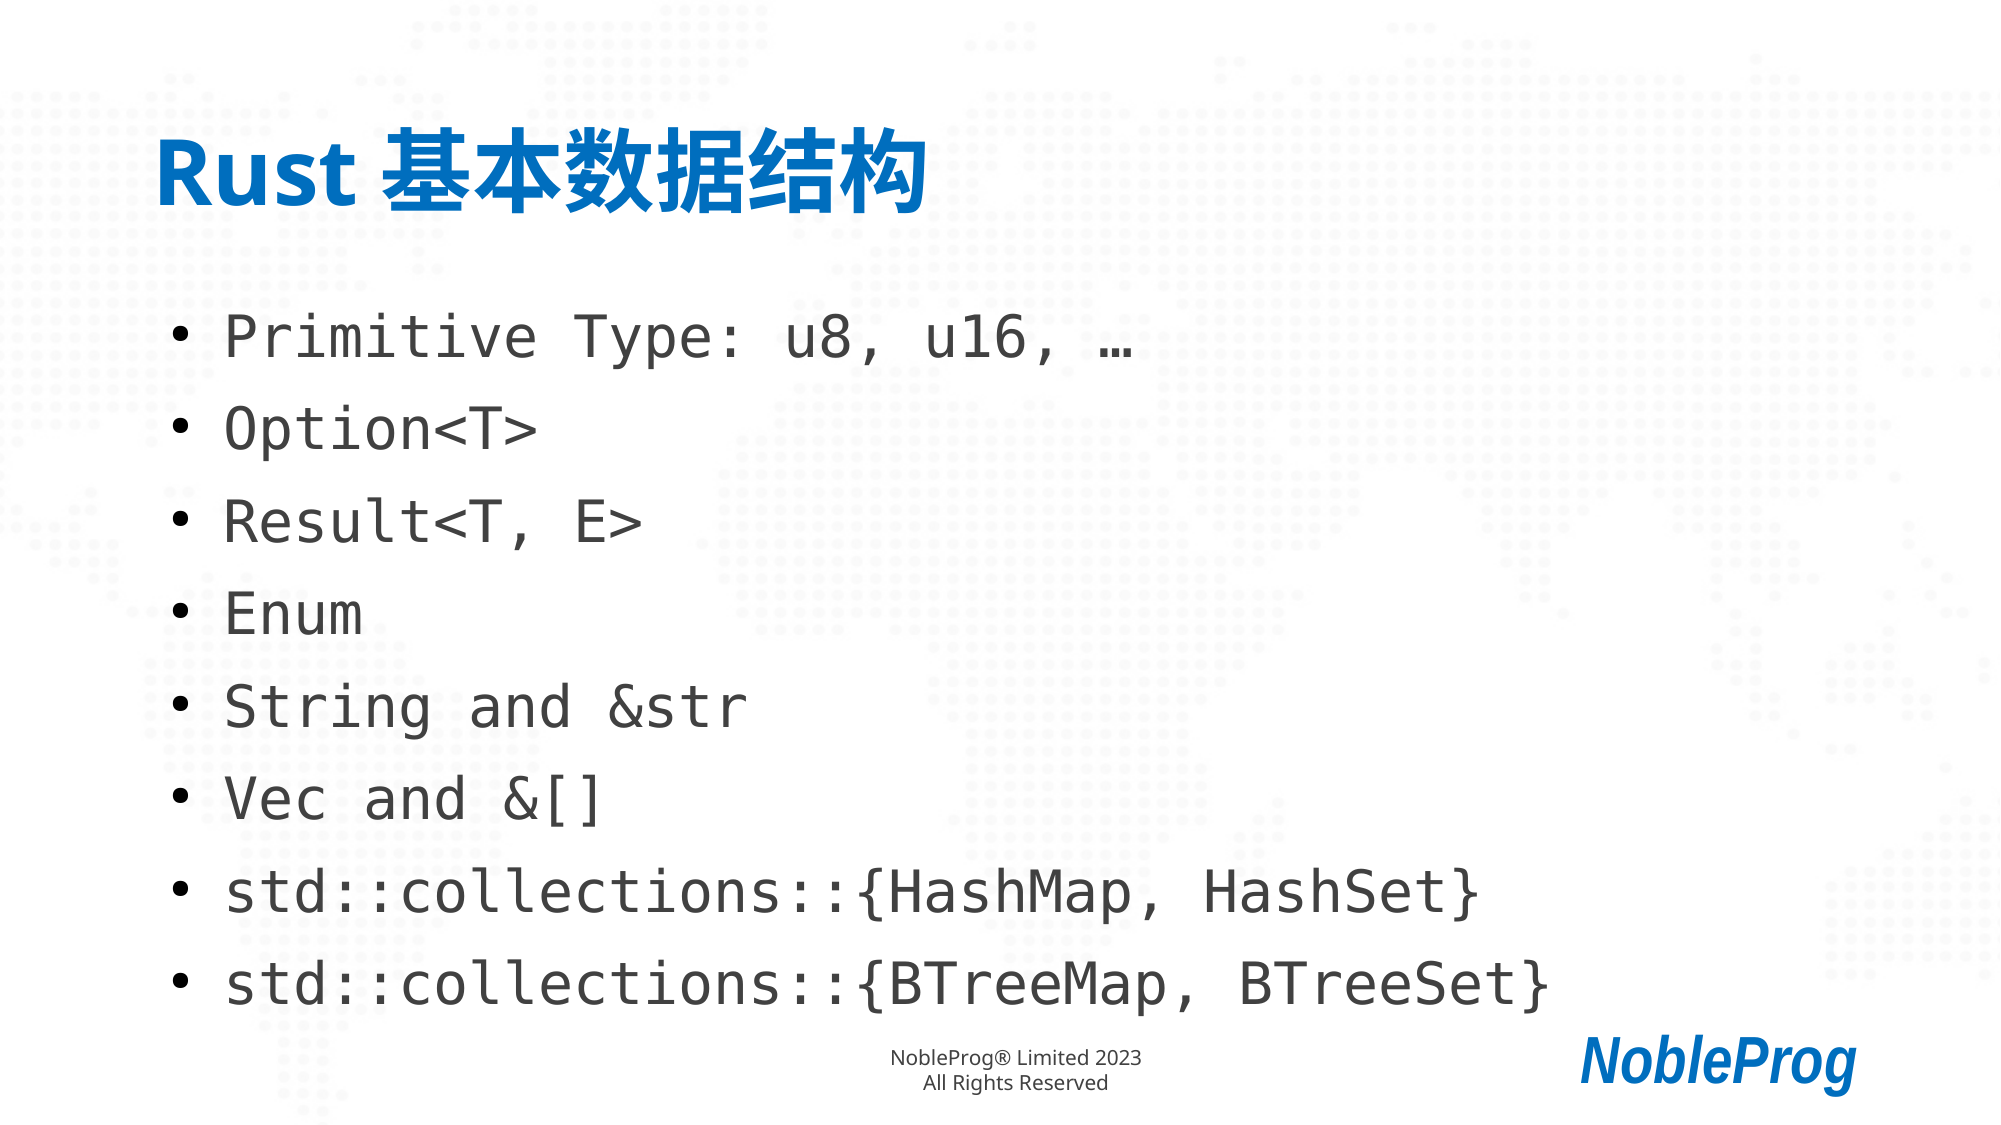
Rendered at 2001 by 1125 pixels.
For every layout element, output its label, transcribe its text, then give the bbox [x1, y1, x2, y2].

title Rust基本数据结构 [137, 59, 1863, 278]
list Primitive Type: u8, u16, … Option<T> Result<T, E> Enum String and &str Vec and &[] std::collections::{HashMap, HashSet} std::collections::{BTreeMap, BTreeSet} [137, 299, 1863, 1014]
